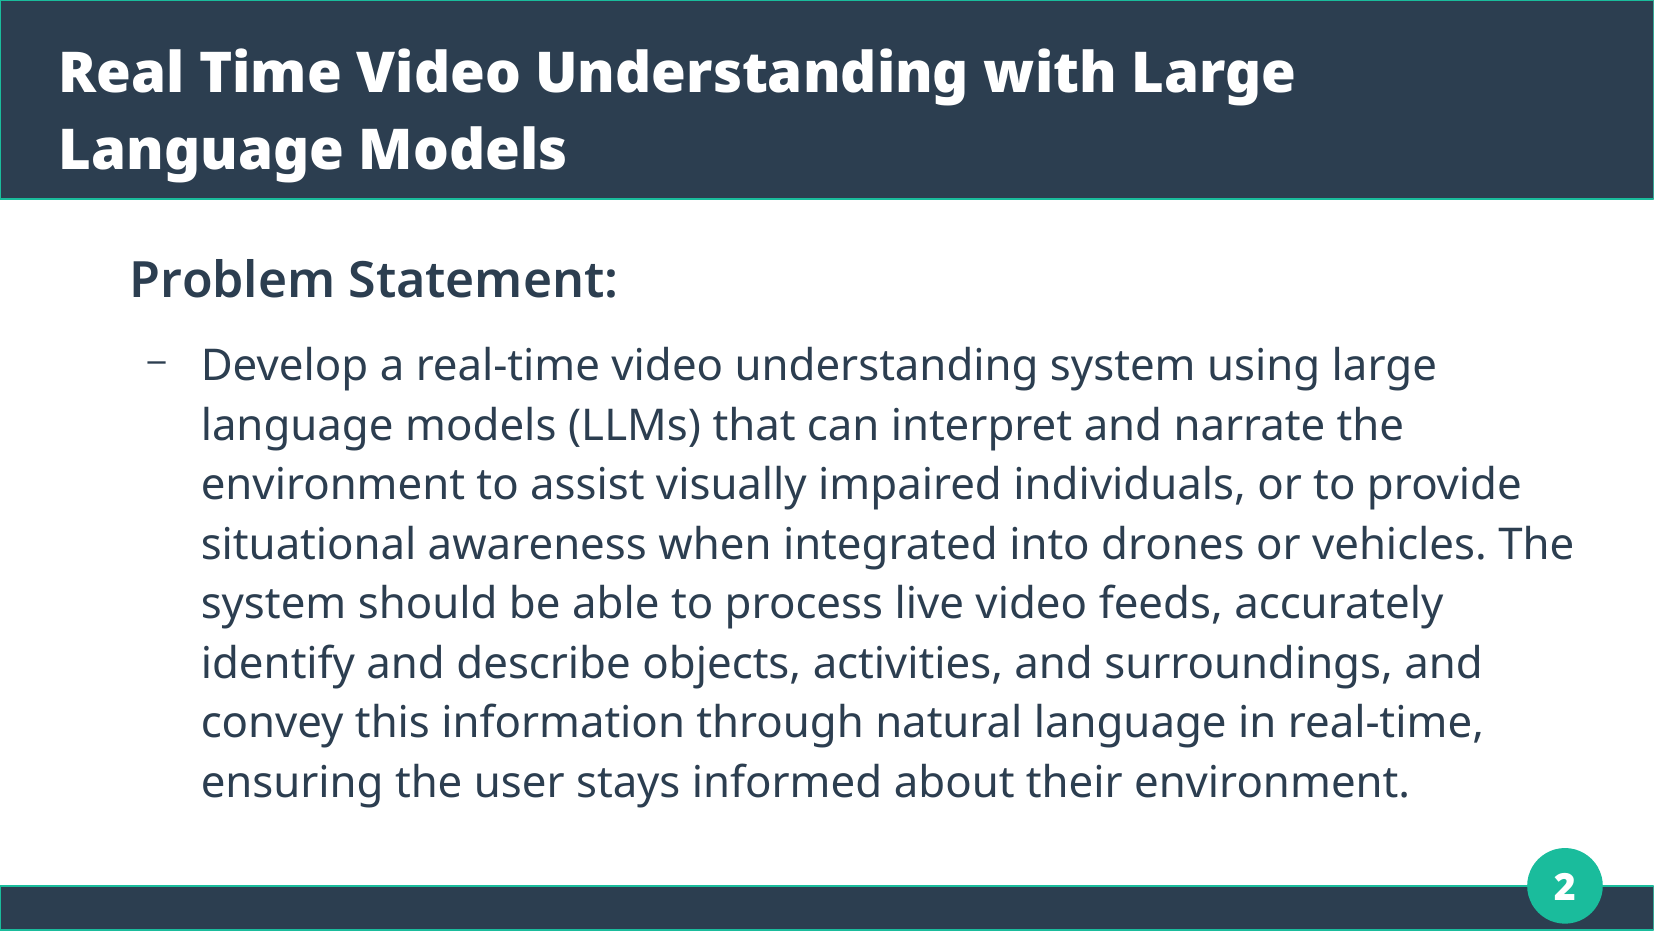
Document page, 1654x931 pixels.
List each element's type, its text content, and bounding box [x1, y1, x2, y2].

list Problem Statement: Develop a real-time video understanding system using large language models (LLMs) that can interpret and narrate the environment to assist visually impaired individuals, or to provide situational awareness when integrated into drones or vehicles. The system should be able to process live video feeds, accurately identify and describe objects, activities, and surroundings, and convey this information through natural language in real-time, ensuring the user stays informed about their environment. [59, 243, 1595, 864]
title Real Time Video Understanding with Large Language Models [59, 88, 1595, 207]
